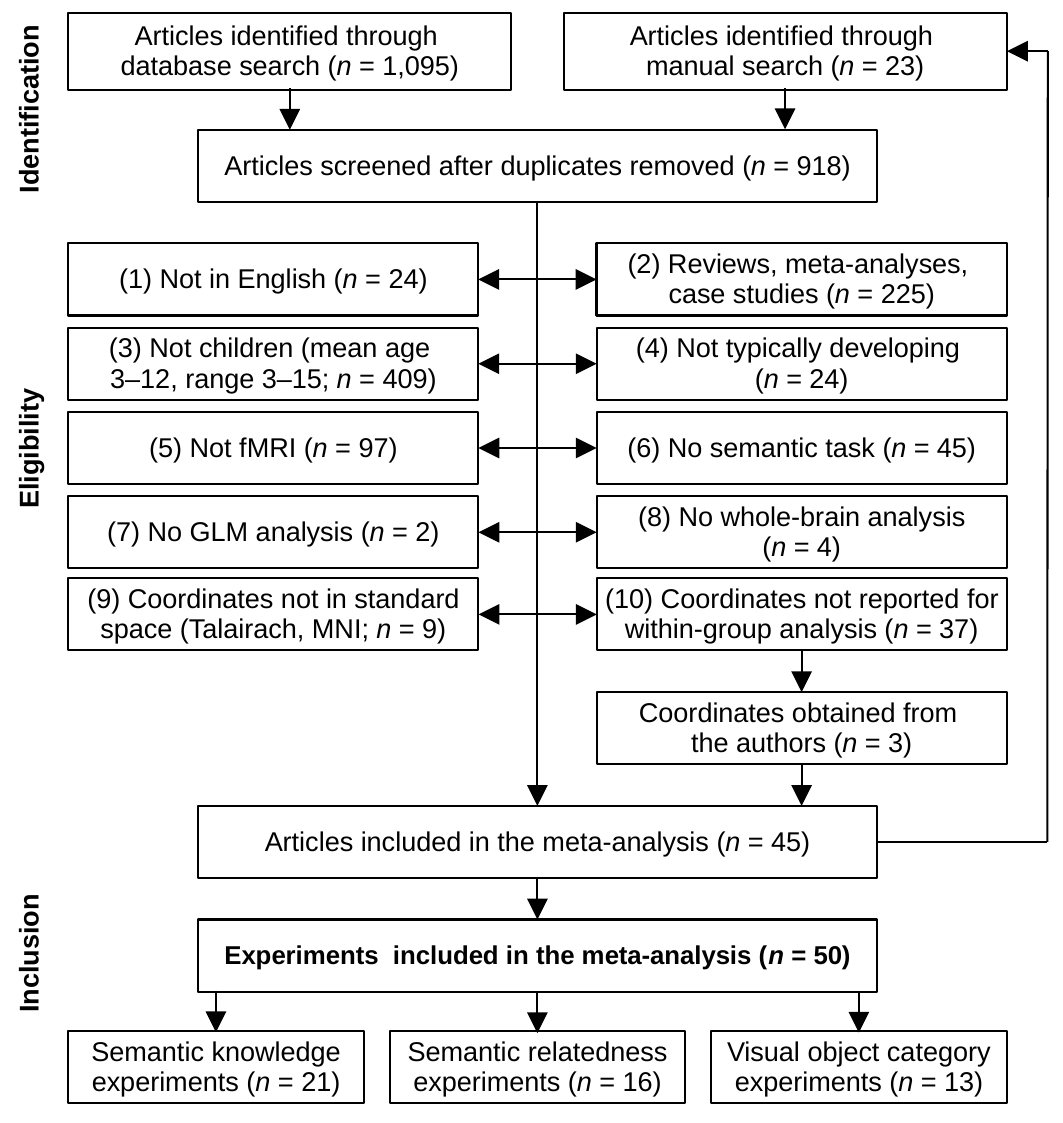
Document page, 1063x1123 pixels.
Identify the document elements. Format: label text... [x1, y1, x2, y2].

text_box Visual object category experiments (n = 13) [711, 1031, 1007, 1104]
text_box Inclusion [0, 846, 71, 1060]
text_box (2) Reviews, meta-analyses, case studies (n = 225) [596, 243, 1007, 316]
text_box (10) Coordinates not reported for within-group analysis (n = 37) [596, 578, 1007, 651]
text_box (3) Not children (mean age 3–12, range 3–15; n = 409) [68, 327, 479, 400]
text_box Semantic knowledge experiments (n = 21) [68, 1031, 364, 1104]
text_box Identification [0, 0, 71, 221]
text_box (5) Not fMRI (n = 97) [68, 411, 479, 485]
text_box (4) Not typically developing (n = 24) [596, 327, 1007, 400]
text_box (1) Not in English (n = 24) [68, 243, 479, 316]
text_box Semantic relatedness experiments (n = 16) [389, 1031, 686, 1104]
text_box Articles identified through manual search (n = 23) [563, 12, 1007, 90]
text_box (8) No whole-brain analysis (n = 4) [596, 496, 1007, 569]
text_box Articles identified through database search (n = 1,095) [71, 12, 512, 90]
text_box Eligibility [0, 351, 71, 546]
text_box (9) Coordinates not in standard space (Talairach, MNI; n = 9) [68, 578, 479, 651]
text_box Experiments included in the meta-analysis (n = 50) [197, 919, 877, 992]
text_box Coordinates obtained from the authors (n = 3) [596, 692, 1007, 765]
text_box Articles screened after duplicates removed (n = 918) [197, 129, 877, 202]
text_box (6) No semantic task (n = 45) [596, 411, 1007, 485]
text_box Articles included in the meta-analysis (n = 45) [197, 805, 877, 878]
text_box (7) No GLM analysis (n = 2) [68, 496, 479, 569]
